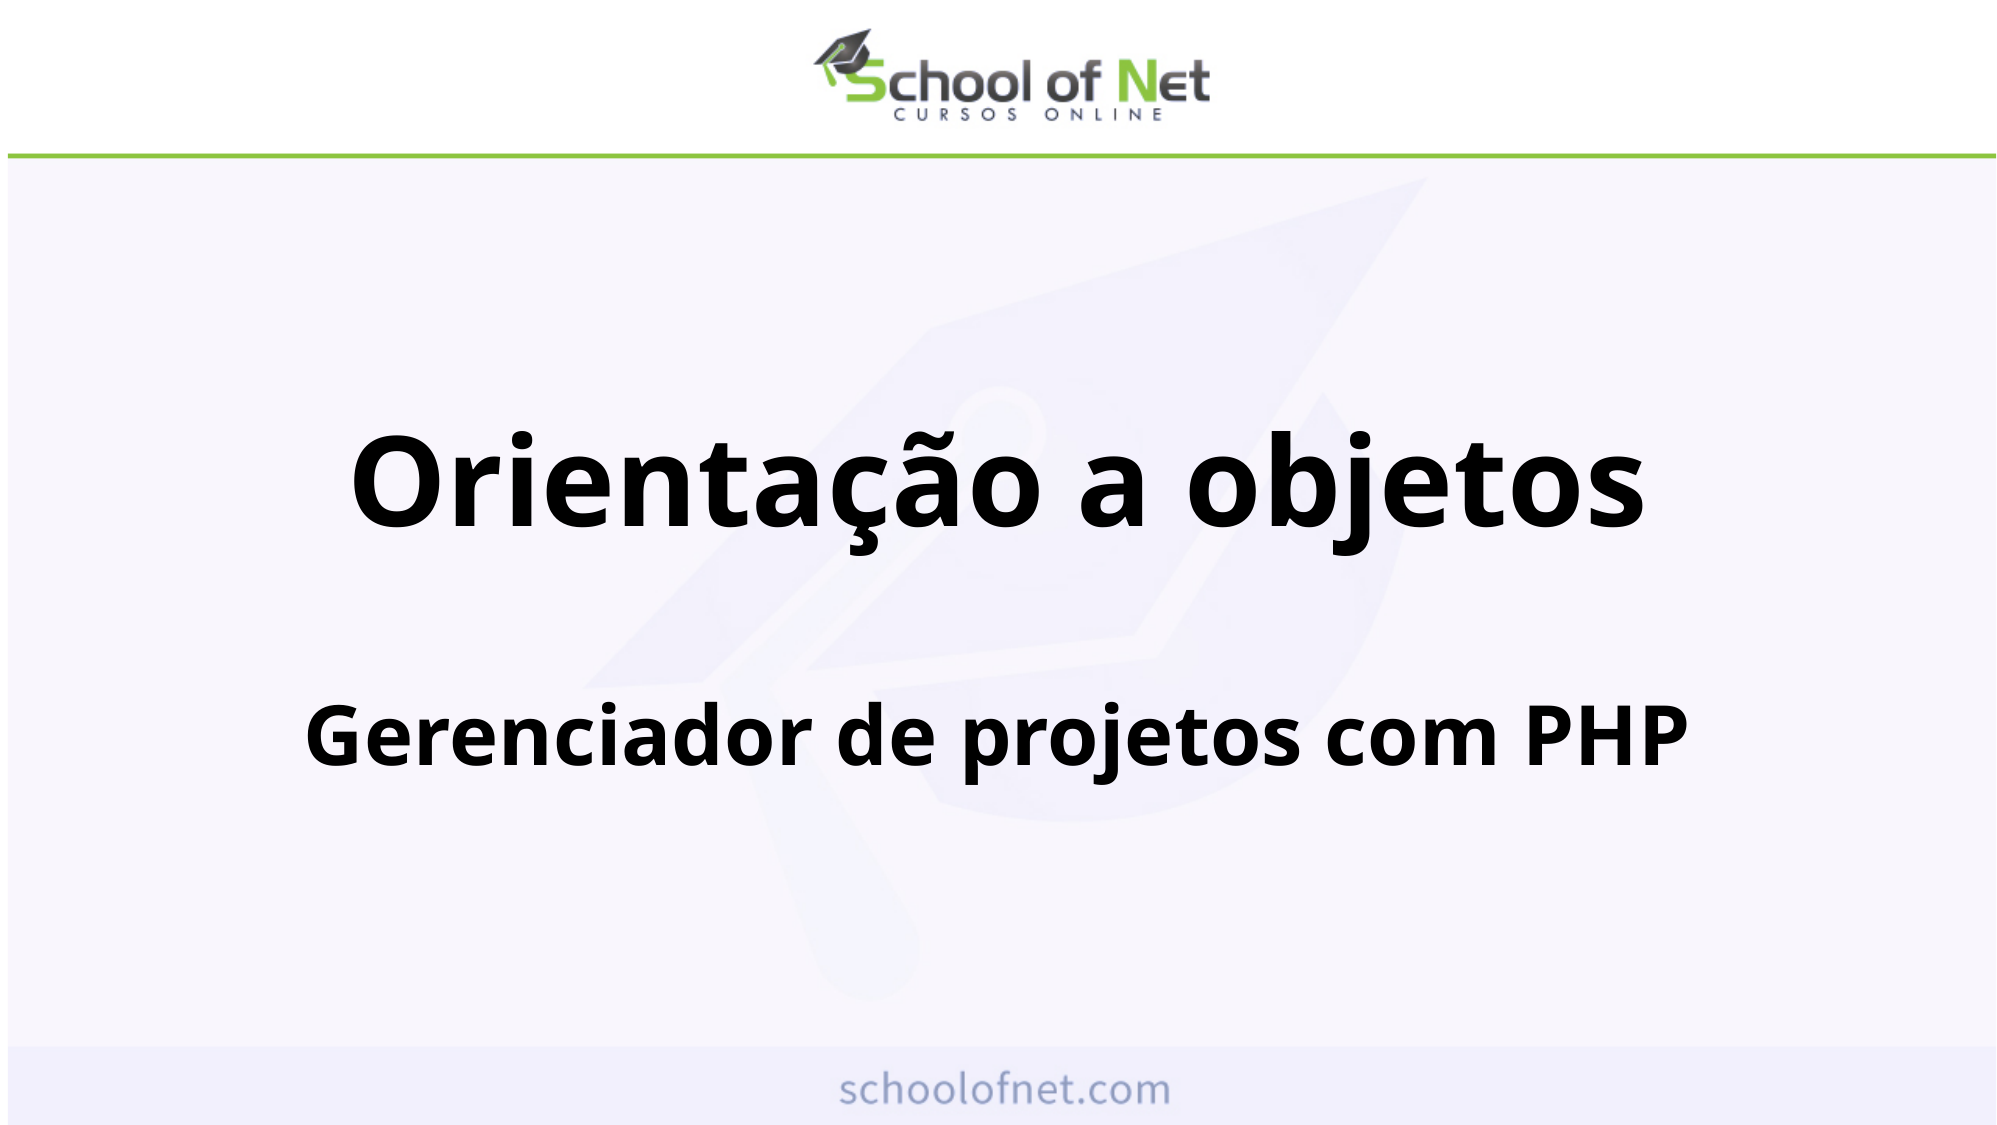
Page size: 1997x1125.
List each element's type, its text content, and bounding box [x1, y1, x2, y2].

title Orientação a objetos Gerenciador de projetos com PHP [99, 413, 1897, 770]
picture [7, 5, 1997, 1125]
